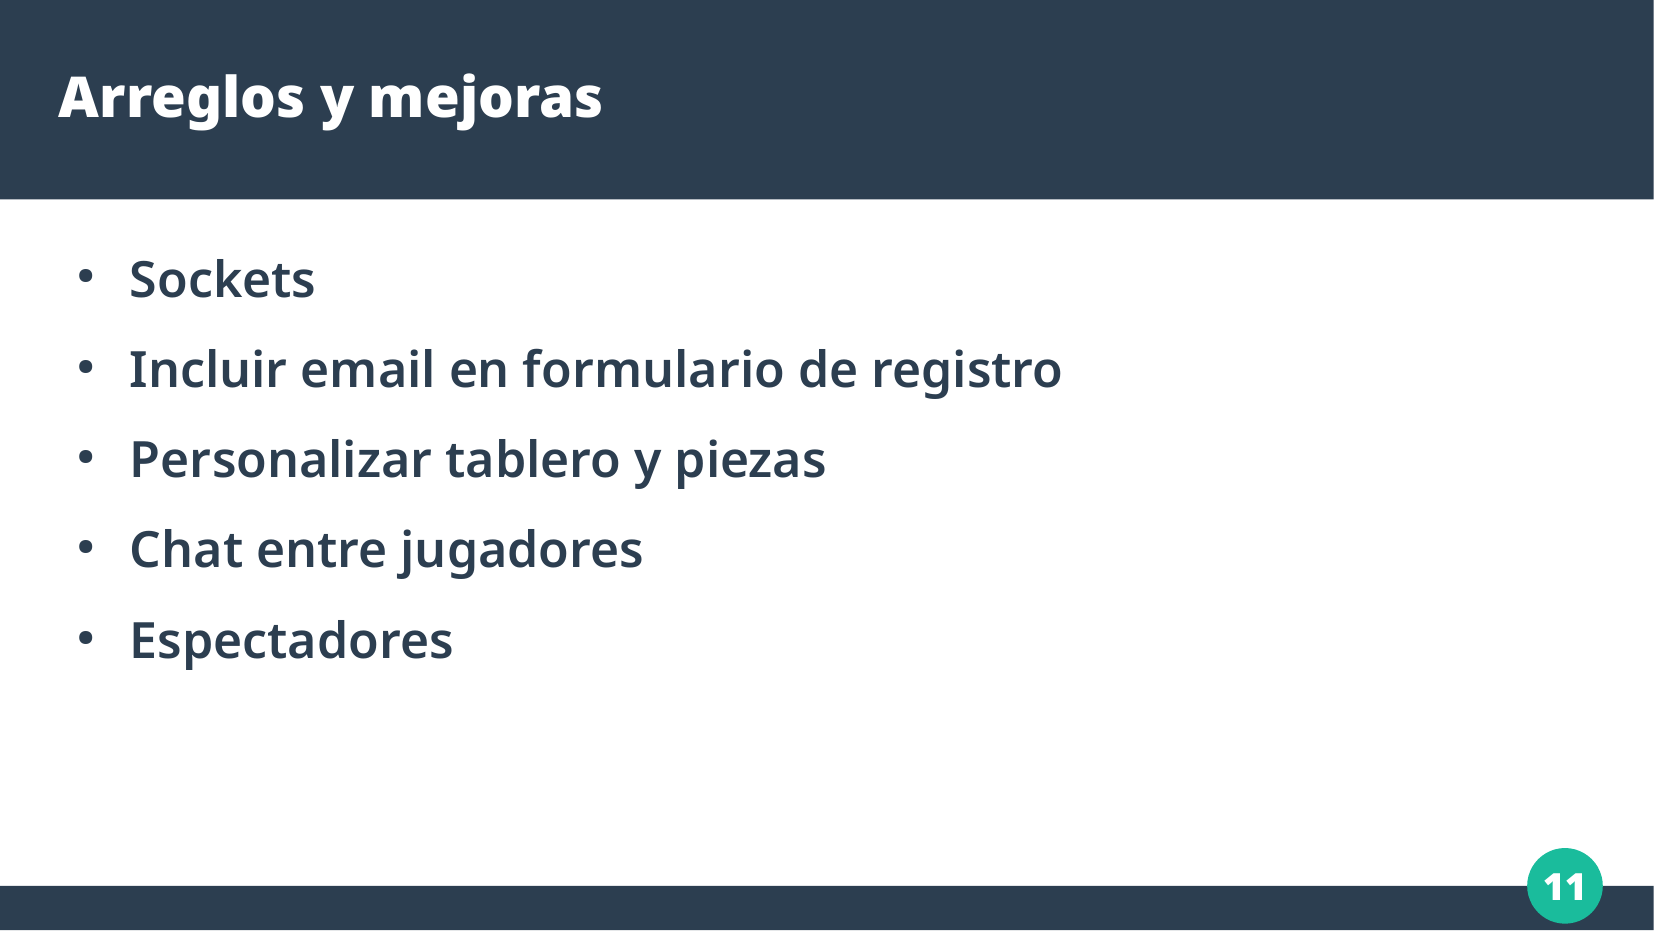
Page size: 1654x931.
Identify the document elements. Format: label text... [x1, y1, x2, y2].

title Arreglos y mejoras [59, 37, 1595, 155]
list Sockets Incluir email en formulario de registro Personalizar tablero y piezas Chat entre jugadores Espectadores [59, 243, 1595, 864]
